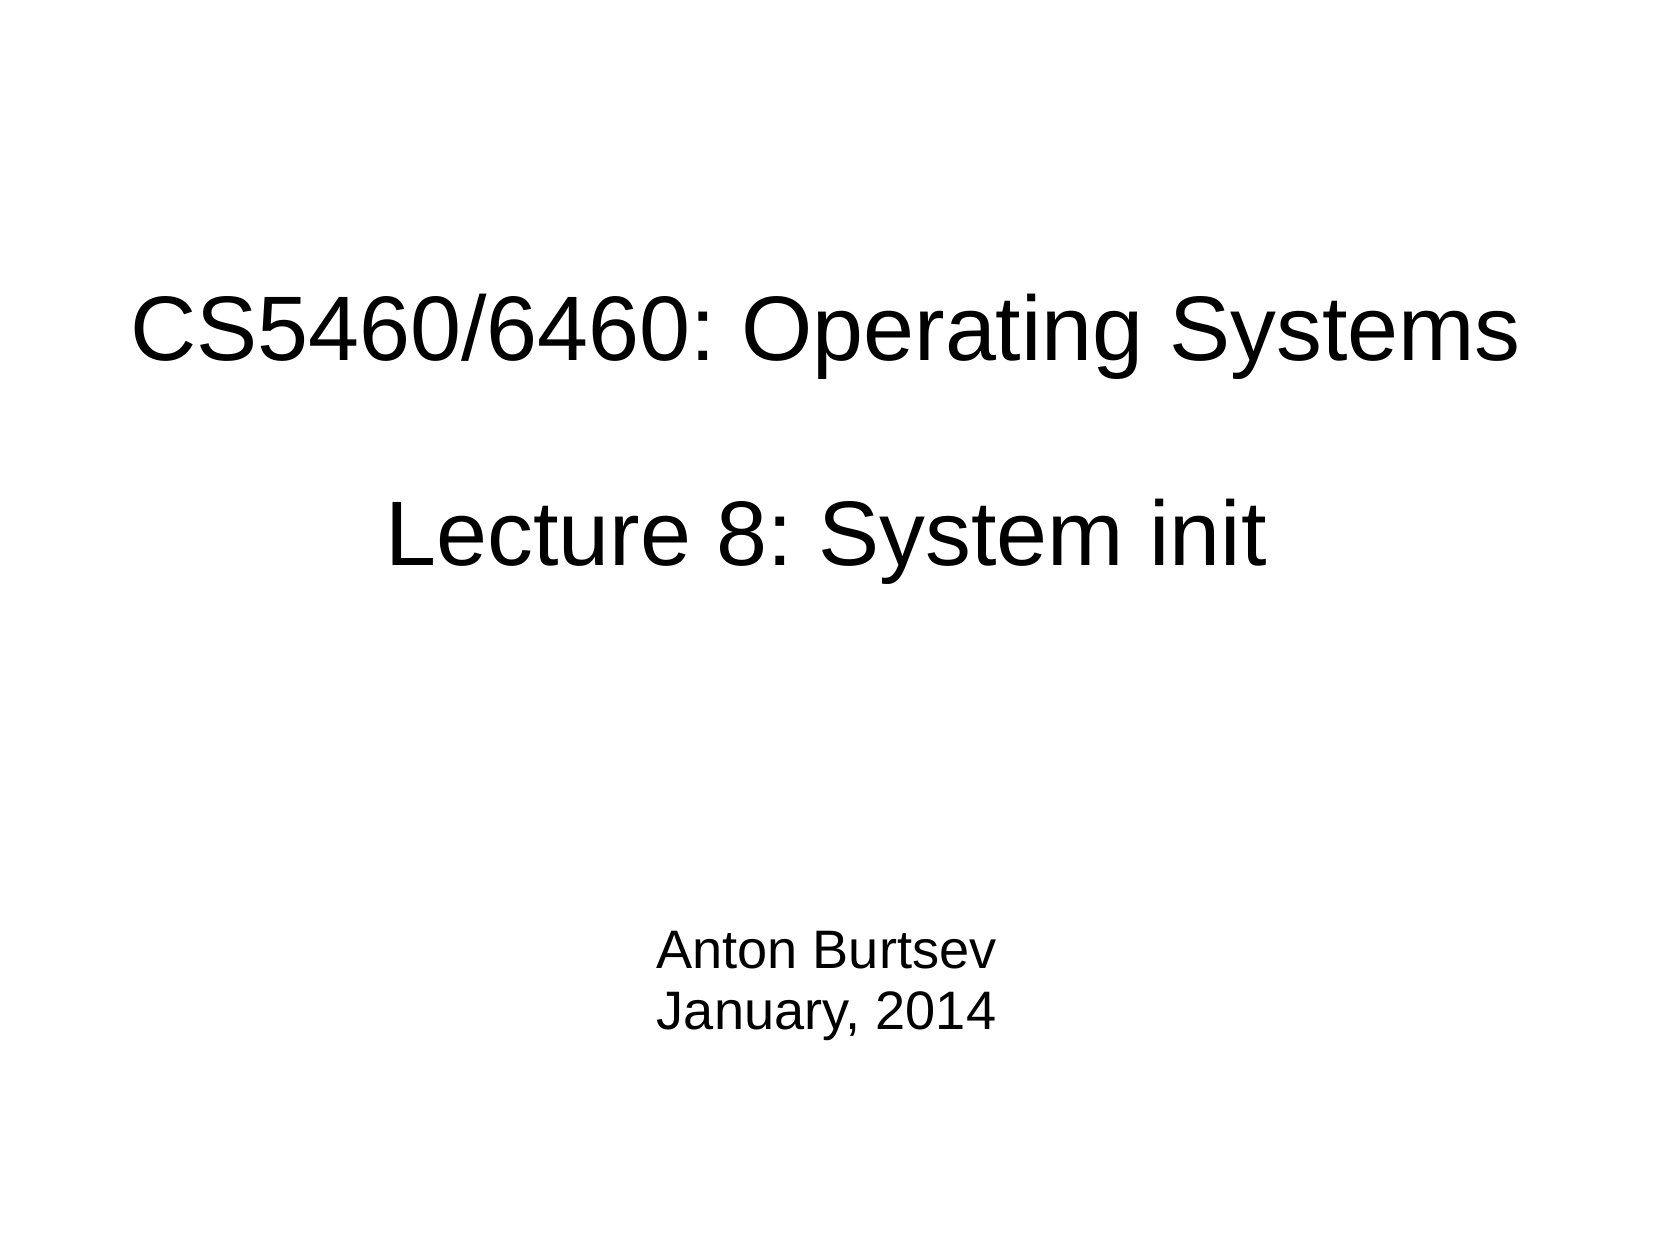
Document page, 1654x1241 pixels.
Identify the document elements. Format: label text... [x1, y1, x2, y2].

title CS5460/6460: Operating Systems Lecture 8: System init [82, 113, 1571, 637]
subtitle Anton Burtsev January, 2014 [82, 637, 1571, 1109]
